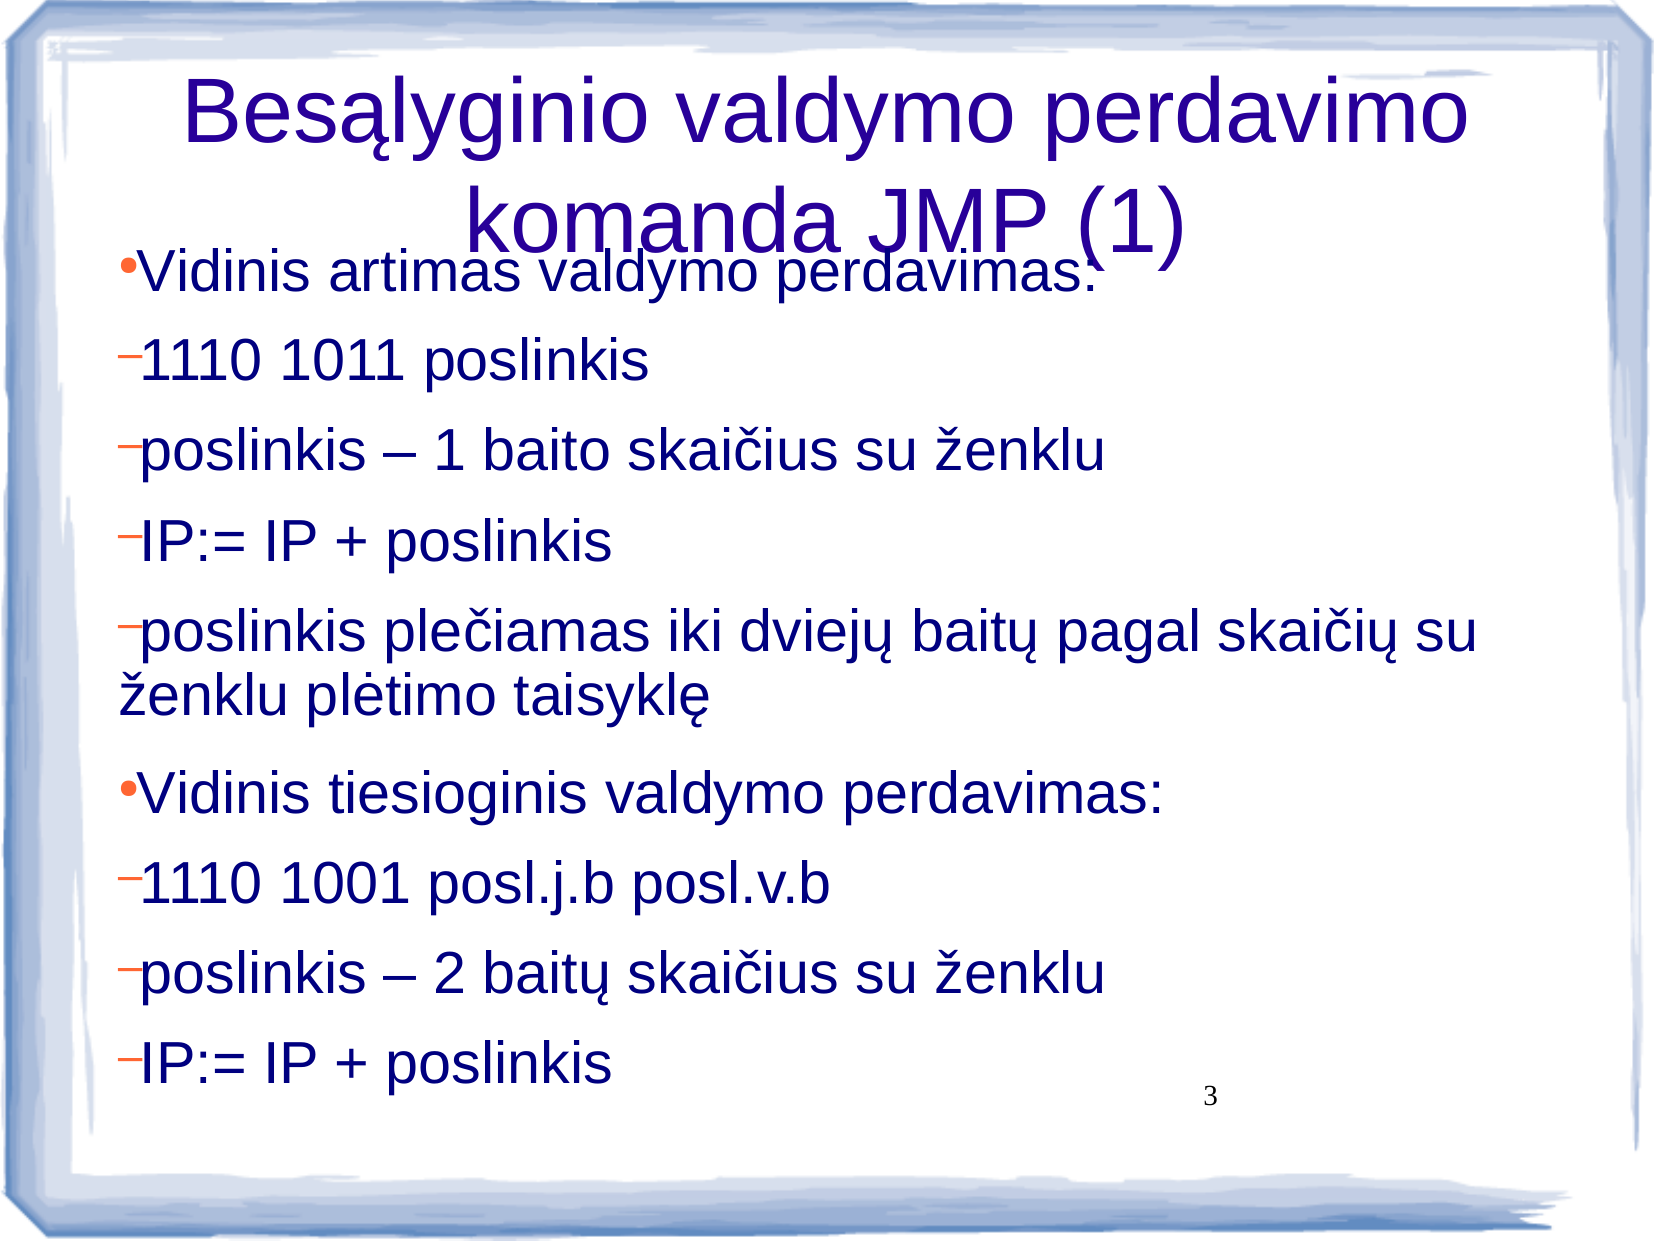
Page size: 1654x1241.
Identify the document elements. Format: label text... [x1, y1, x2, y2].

text_box [1203, 1076, 1589, 1163]
title Besąlyginio valdymo perdavimo komanda JMP (1) [82, 50, 1571, 256]
list Vidinis artimas valdymo perdavimas: 1110 1011 poslinkis poslinkis – 1 baito skaičius su ženklu IP:= IP + poslinkis poslinkis plečiamas iki dviejų baitų pagal skaičių su ženklu plėtimo taisyklę Vidinis tiesioginis valdymo perdavimas: 1110 1001 posl.j.b posl.v.b poslinkis – 2 baitų skaičius su ženklu IP:= IP + poslinkis [118, 231, 1571, 1101]
